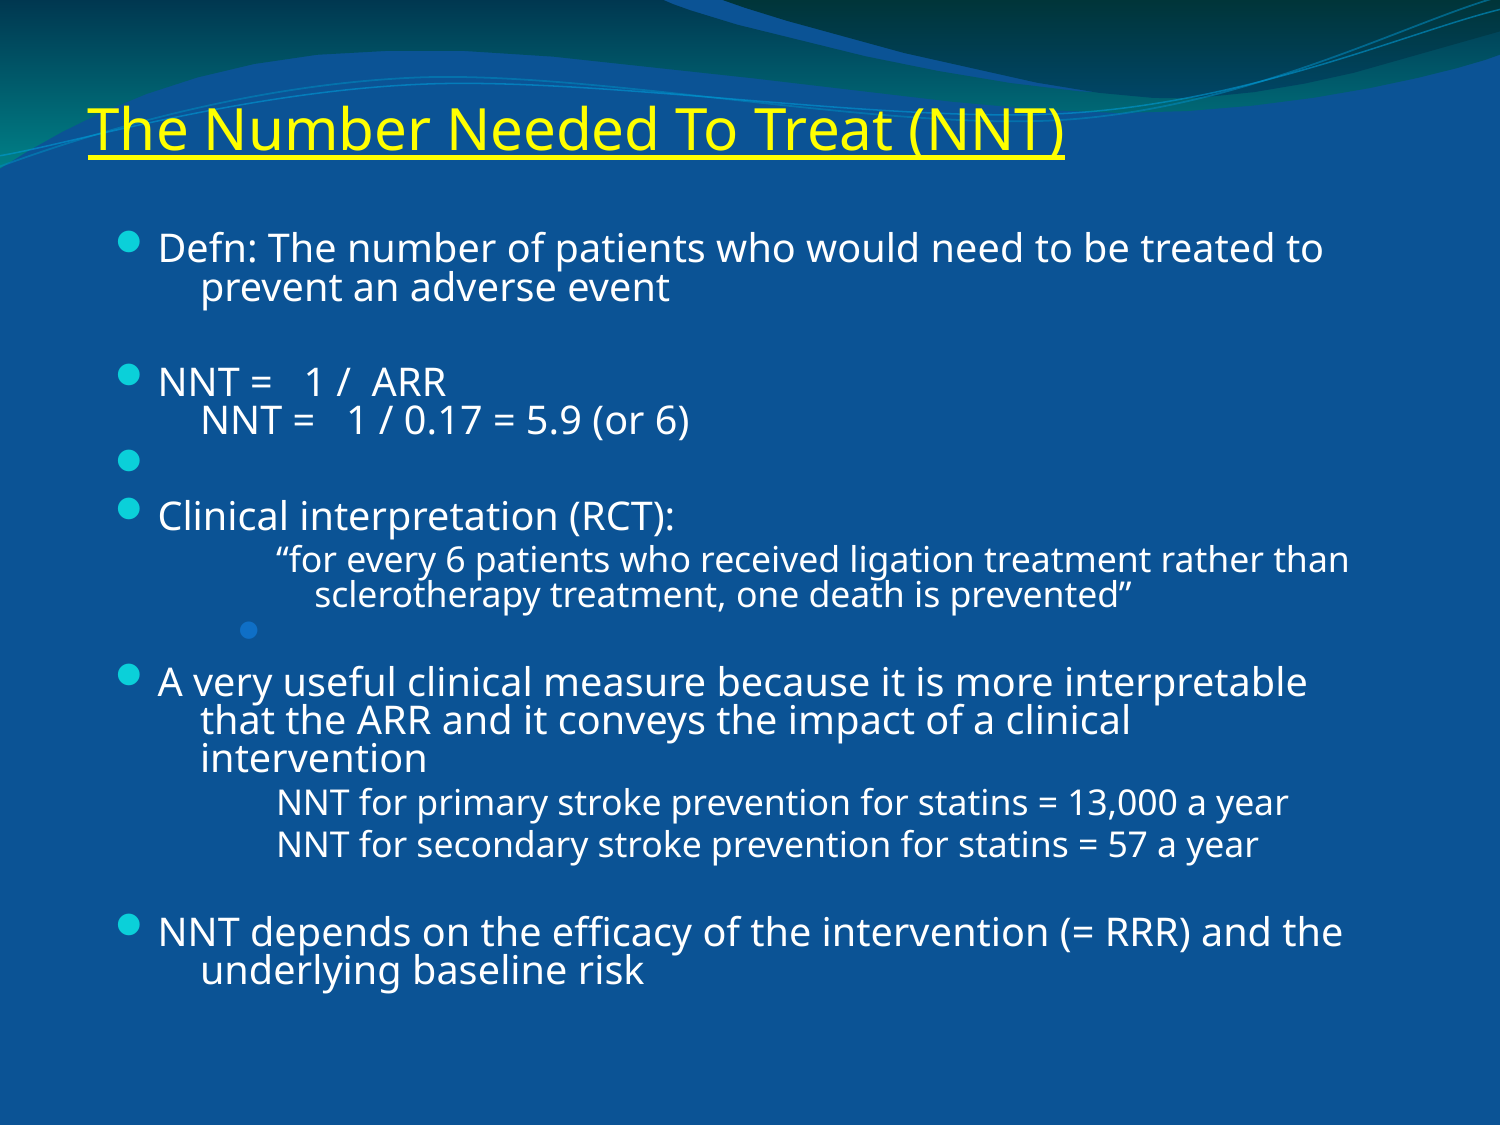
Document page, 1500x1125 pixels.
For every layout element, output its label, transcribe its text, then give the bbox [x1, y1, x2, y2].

title The Number Needed To Treat (NNT) [87, 24, 1363, 163]
list Defn: The number of patients who would need to be treated to prevent an adverse event NNT = 1 / ARR NNT = 1 / 0.17 = 5.9 (or 6) Clinical interpretation (RCT): “for every 6 patients who received ligation treatment rather than sclerotherapy treatment, one death is prevented” A very useful clinical measure because it is more interpretable that the ARR and it conveys the impact of a clinical intervention NNT for primary stroke prevention for statins = 13,000 a year NNT for secondary stroke prevention for statins = 57 a year NNT depends on the efficacy of the intervention (= RRR) and the underlying baseline risk [99, 224, 1375, 1038]
